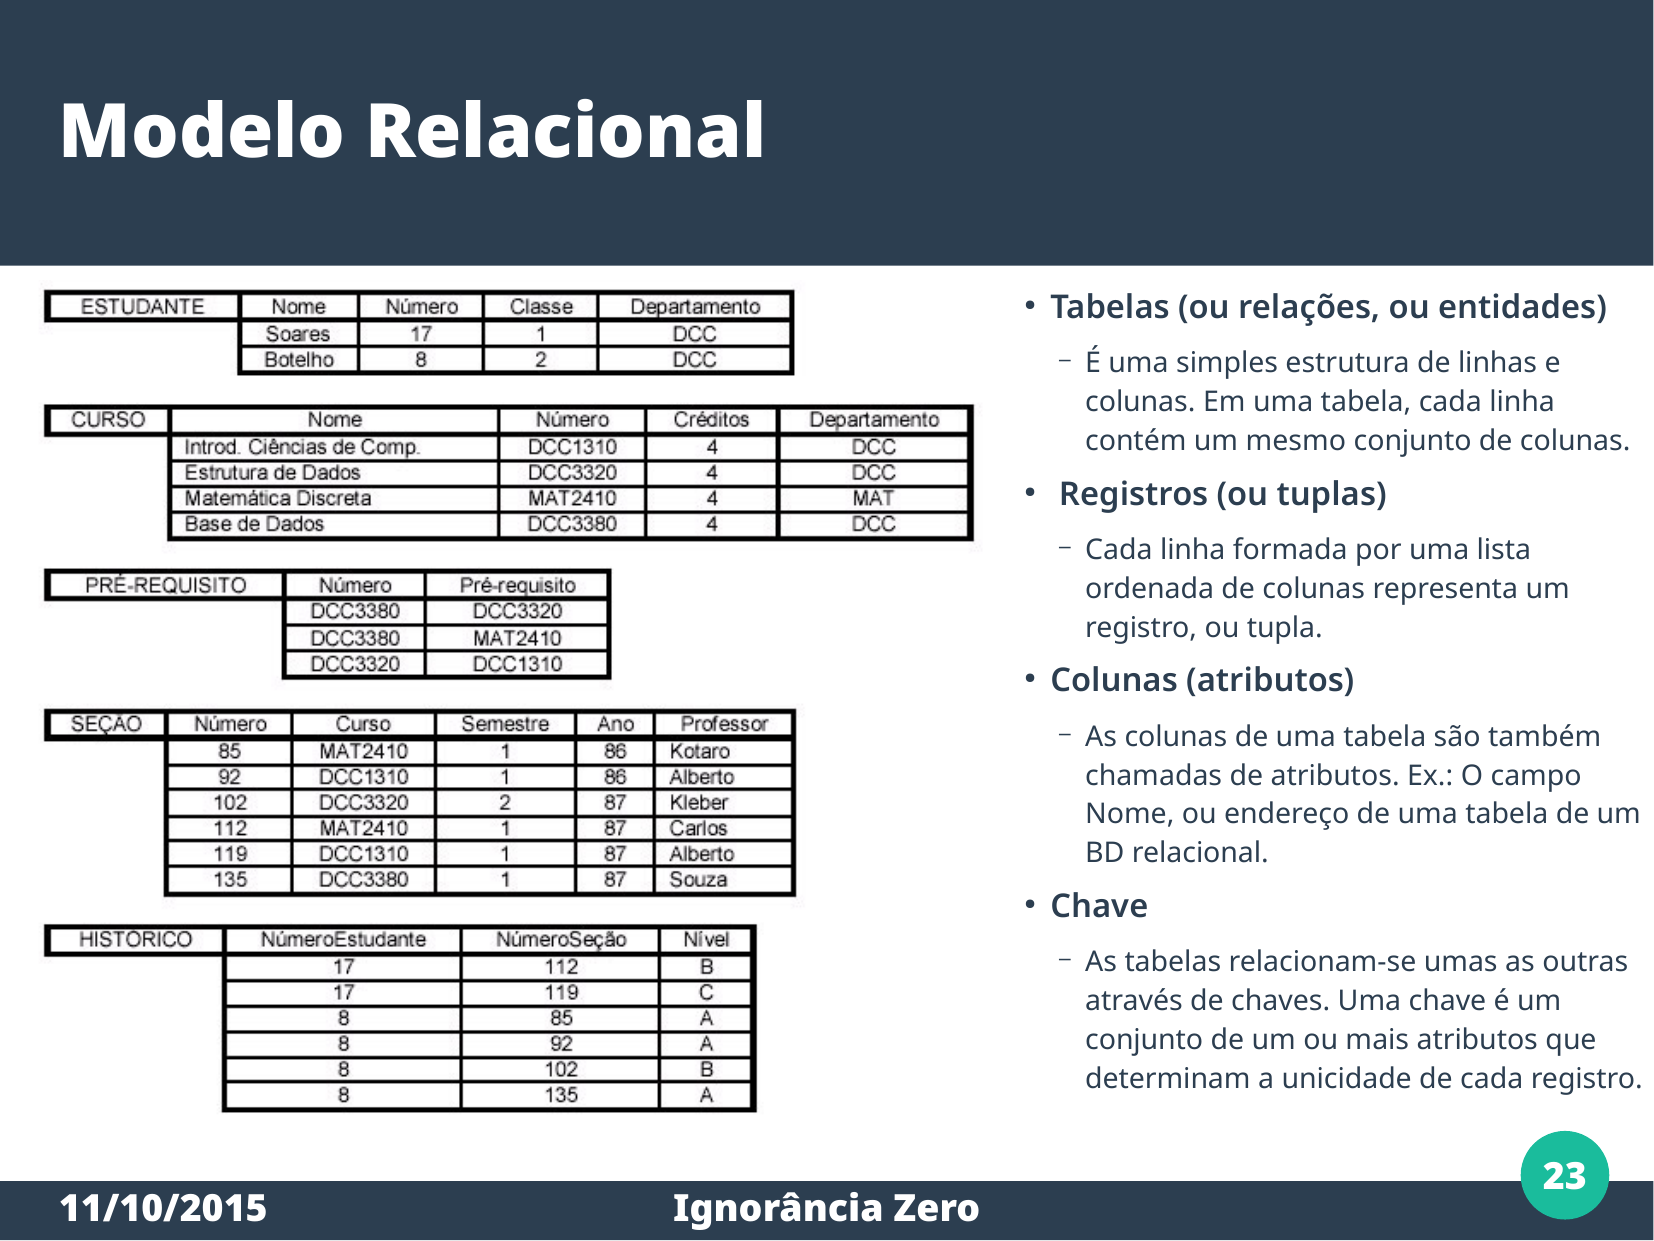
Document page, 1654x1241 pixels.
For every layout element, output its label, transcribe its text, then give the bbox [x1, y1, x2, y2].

picture [12, 280, 993, 1123]
title Modelo Relacional [59, 49, 1595, 207]
list Tabelas (ou relações, ou entidades) É uma simples estrutura de linhas e colunas. Em uma tabela, cada linha contém um mesmo conjunto de colunas. Registros (ou tuplas) Cada linha formada por uma lista ordenada de colunas representa um registro, ou tupla. Colunas (atributos) As colunas de uma tabela são também chamadas de atributos. Ex.: O campo Nome, ou endereço de uma tabela de um BD relacional. Chave As tabelas relacionam-se umas as outras através de chaves. Uma chave é um conjunto de um ou mais atributos que determinam a unicidade de cada registro. [1015, 283, 1654, 1111]
